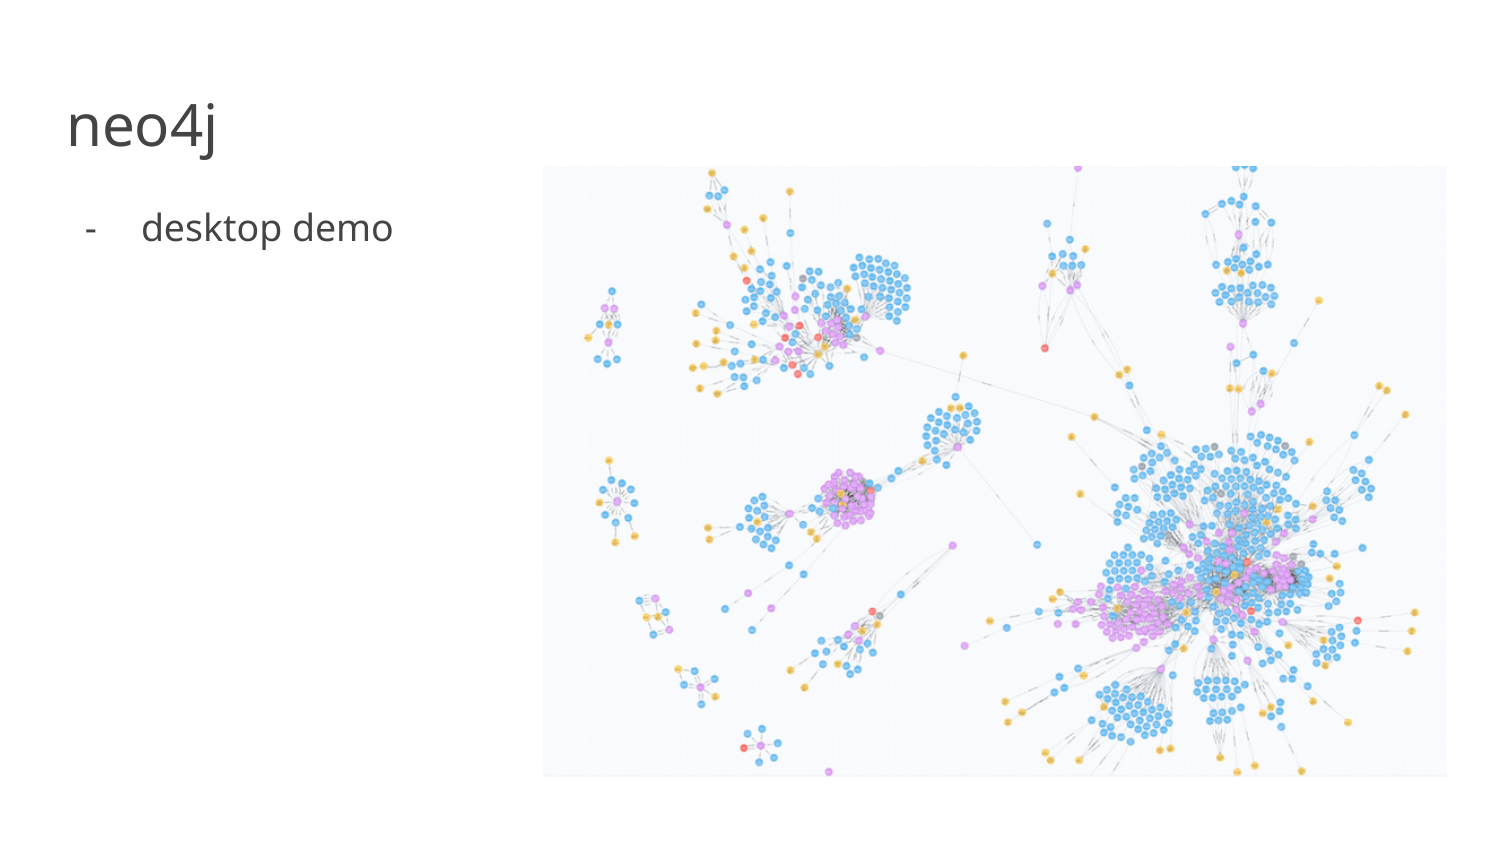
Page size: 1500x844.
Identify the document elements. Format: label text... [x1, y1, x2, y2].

picture [543, 166, 1447, 779]
title neo4j [51, 72, 1449, 167]
list desktop demo [51, 189, 543, 750]
